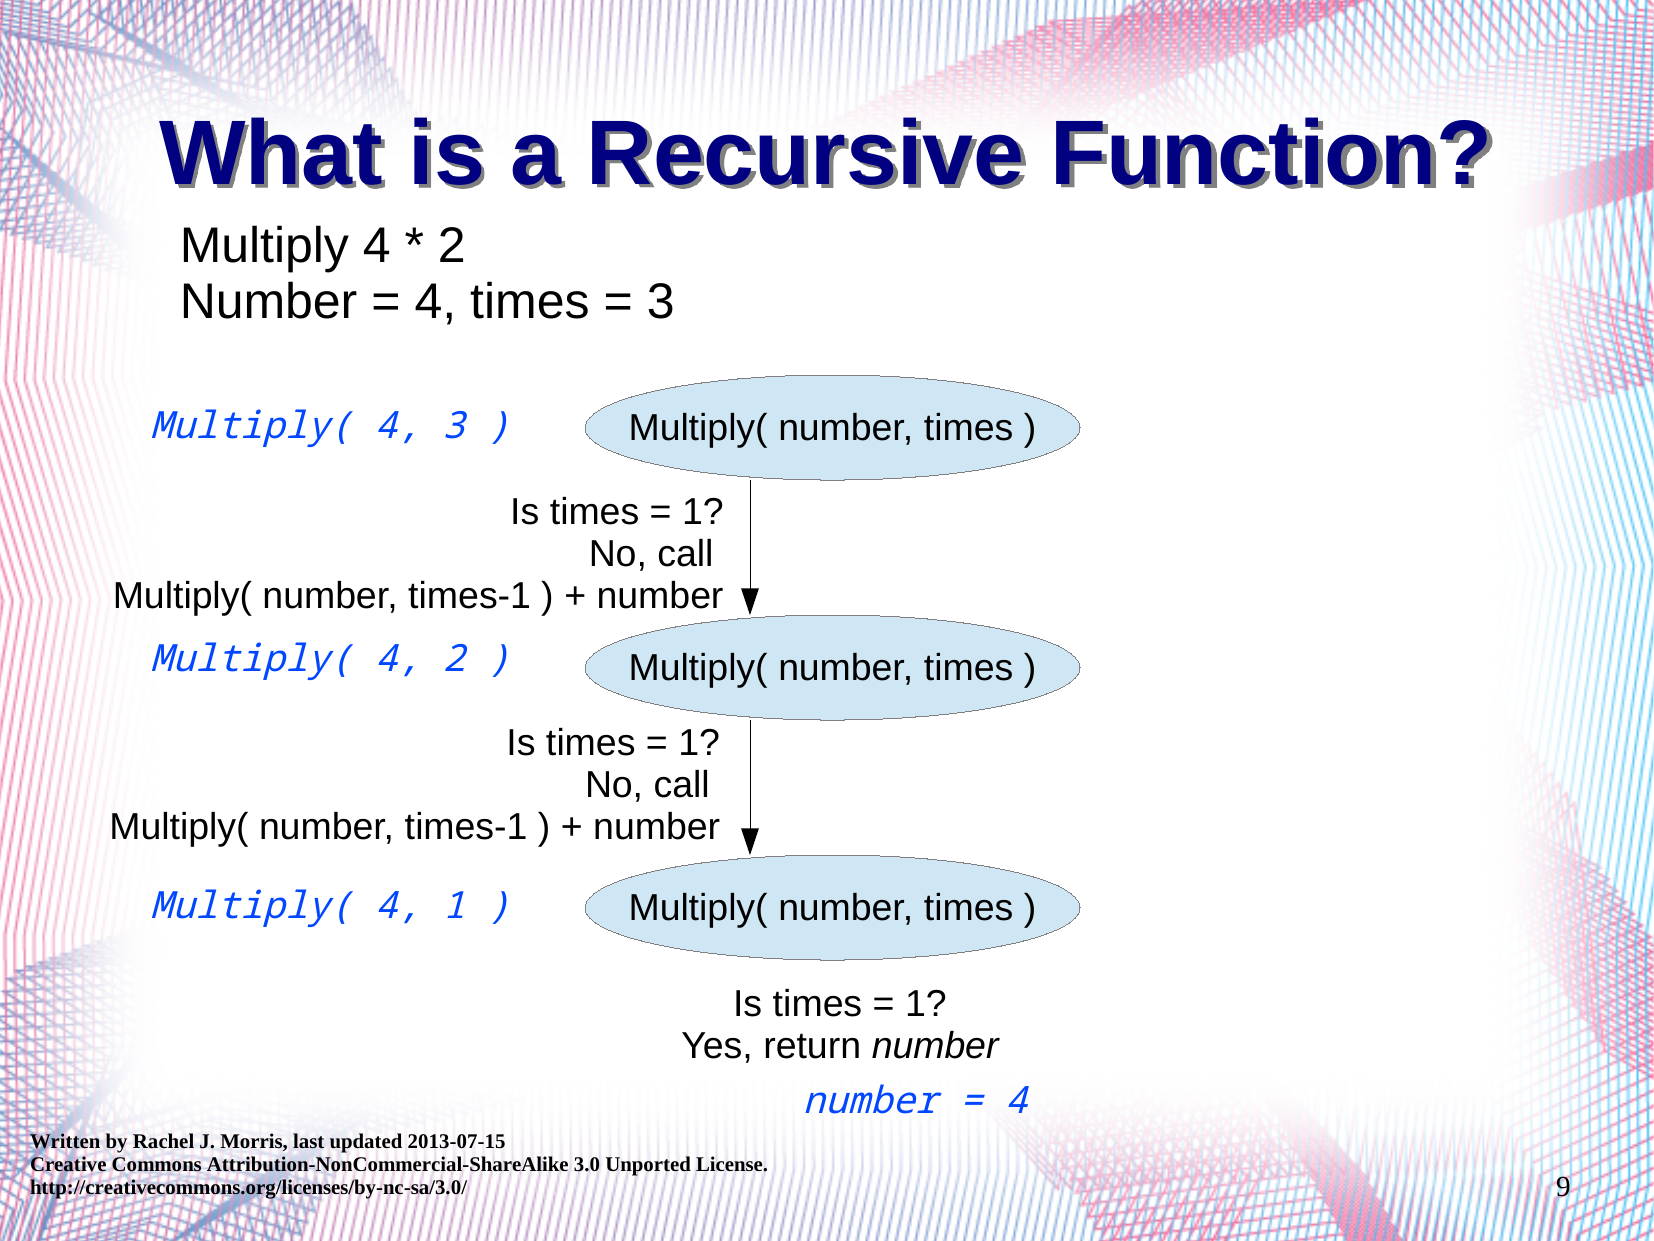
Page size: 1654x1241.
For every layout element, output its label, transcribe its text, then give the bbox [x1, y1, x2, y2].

text_box Multiply 4 * 2 Number = 4, times = 3 [165, 210, 706, 337]
text_box number = 4 [690, 1066, 1141, 1126]
text_box Multiply( 4, 1 ) [105, 871, 556, 931]
text_box Is times = 1? No, call Multiply( number, times-1 ) + number [0, 714, 736, 856]
text_box Is times = 1? No, call Multiply( number, times-1 ) + number [0, 483, 739, 624]
picture [0, 624, 708, 714]
text_box Multiply( 4, 2 ) [105, 623, 556, 683]
picture [0, 0, 1654, 1241]
text_box Multiply( 4, 3 ) [105, 391, 556, 451]
text_box Multiply( number, times ) [585, 855, 1081, 961]
title What is a Recursive Function? [82, 49, 1571, 257]
text_box Is times = 1? Yes, return number [660, 975, 1021, 1074]
text_box Multiply( number, times ) [585, 375, 1081, 481]
text_box Multiply( number, times ) [585, 615, 1081, 721]
